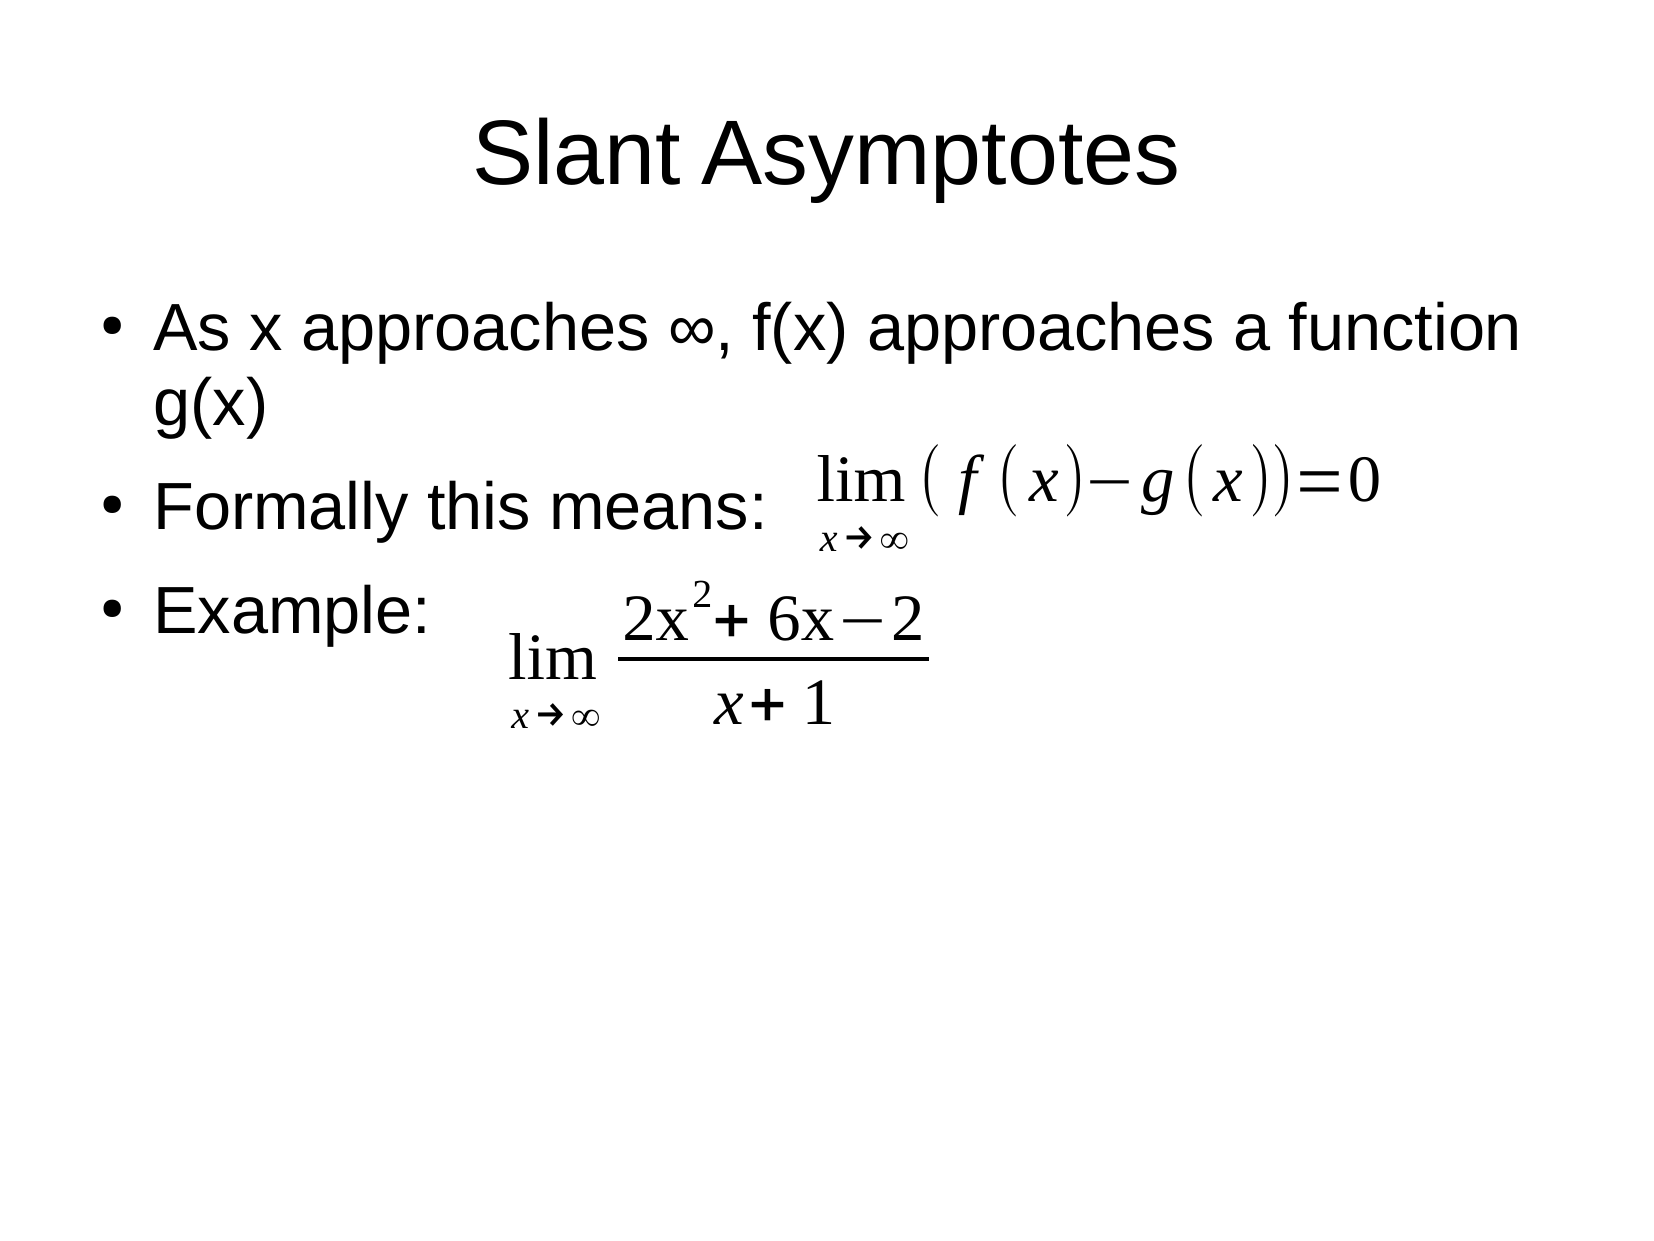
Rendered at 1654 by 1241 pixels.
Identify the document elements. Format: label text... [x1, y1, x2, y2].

chart [501, 571, 938, 739]
list As x approaches ∞, f(x) approaches a function g(x) Formally this means: Example: [82, 290, 1571, 1126]
chart [810, 442, 1388, 562]
title Slant Asymptotes [82, 49, 1571, 257]
